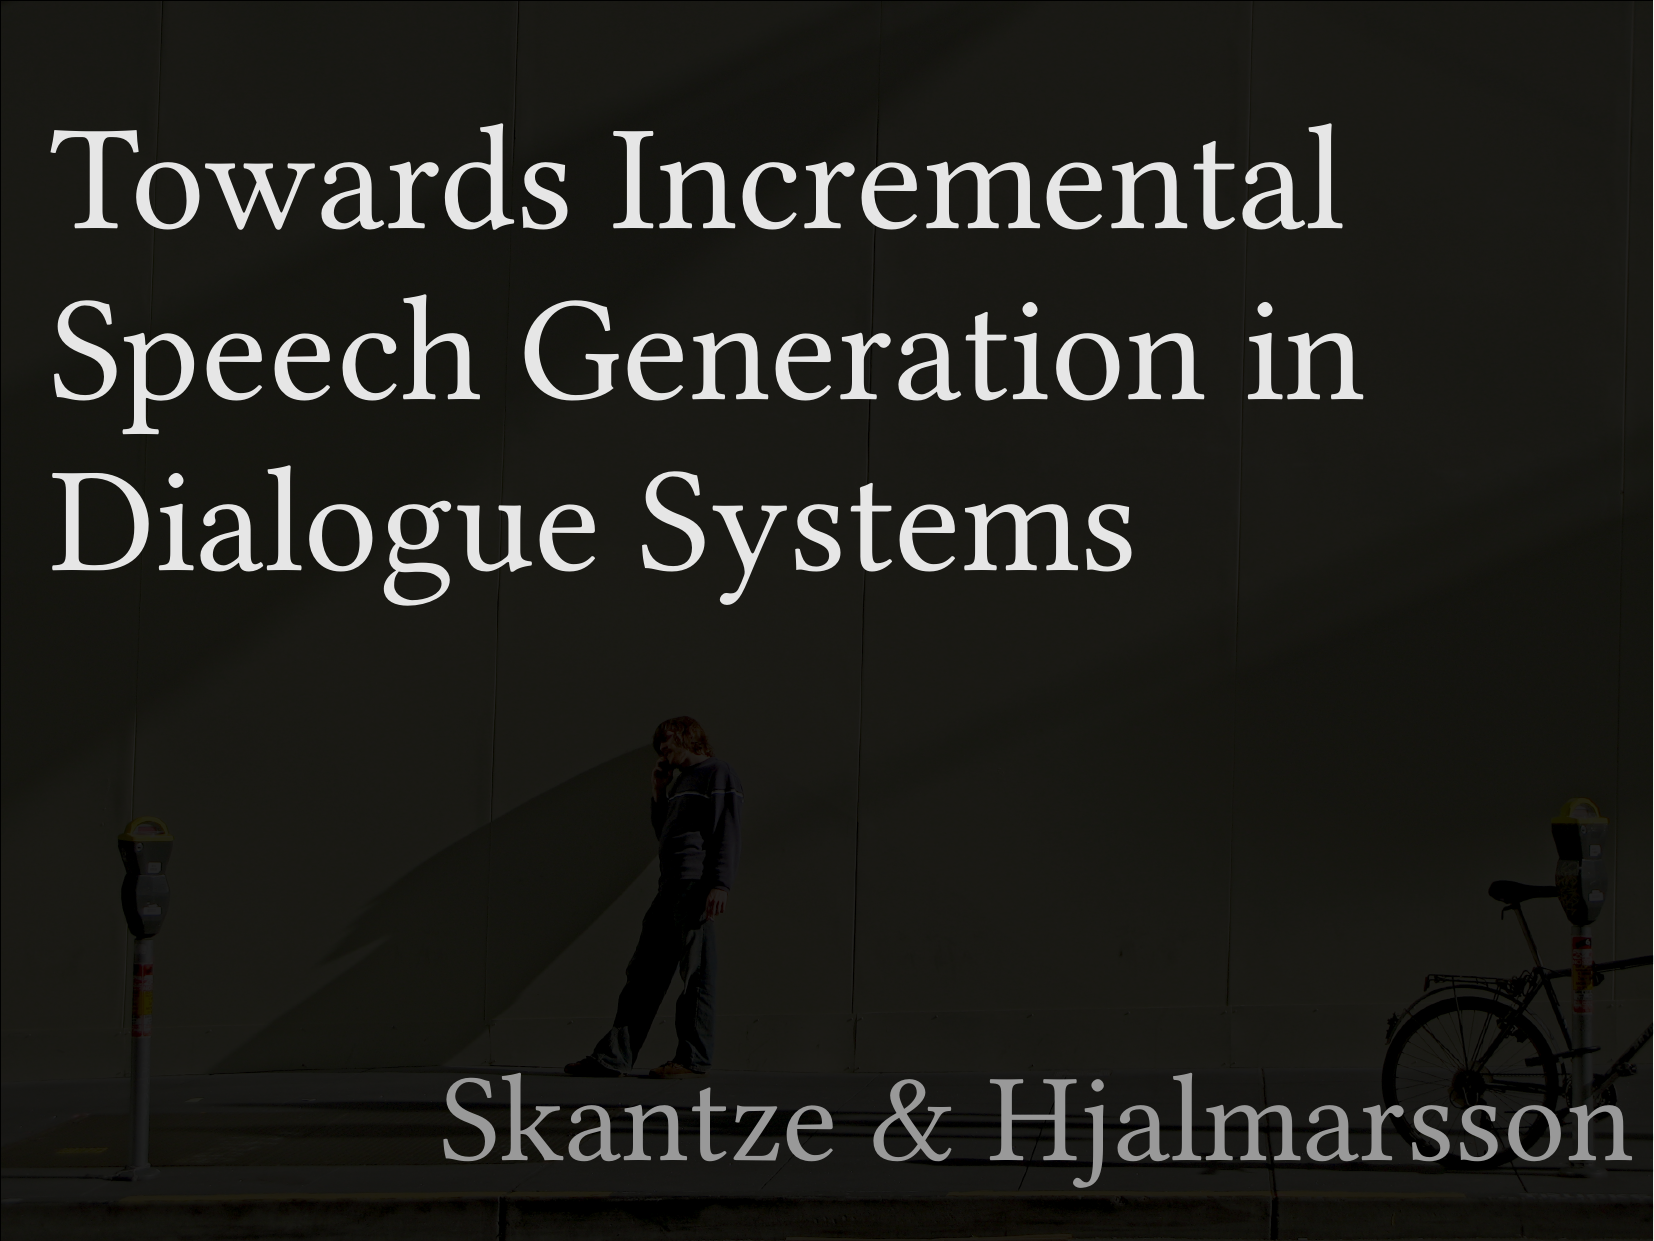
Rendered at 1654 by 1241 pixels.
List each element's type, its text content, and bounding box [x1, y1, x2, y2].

text_box [0, 0, 1653, 1241]
text_box Towards Incremental Speech Generation in Dialogue Systems [35, 87, 1648, 615]
text_box Skantze & Hjalmarsson [37, 1041, 1651, 1200]
